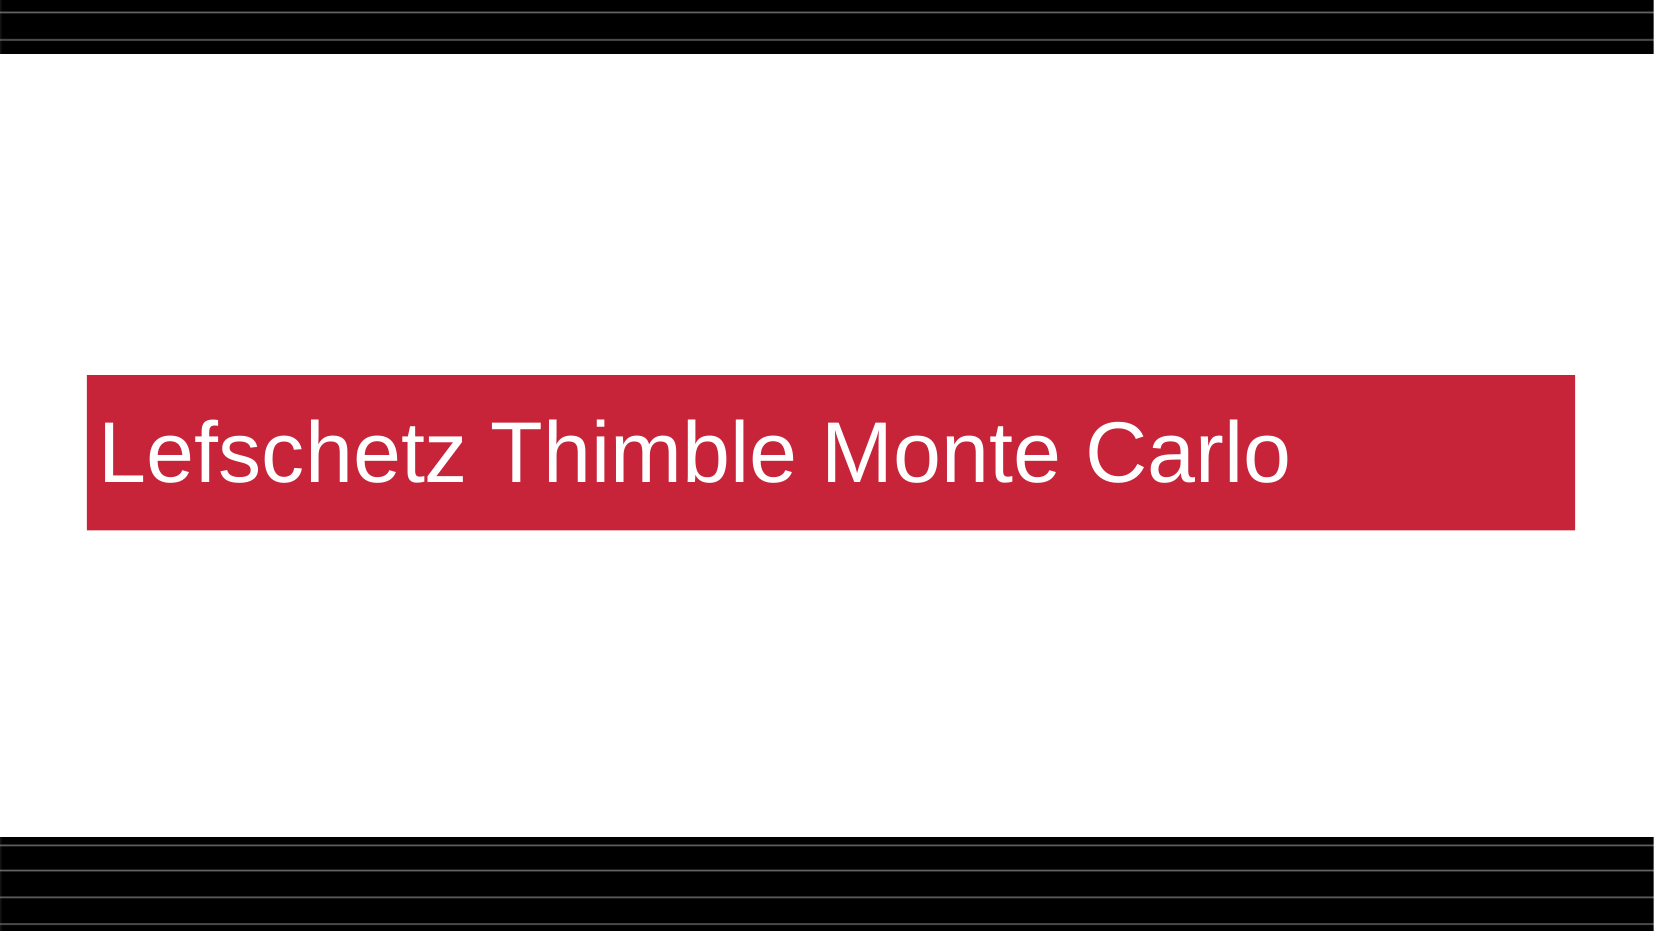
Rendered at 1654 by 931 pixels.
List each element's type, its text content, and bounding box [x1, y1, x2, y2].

picture [0, 0, 1654, 54]
picture [0, 837, 1654, 931]
title Lefschetz Thimble Monte Carlo [86, 375, 1576, 531]
